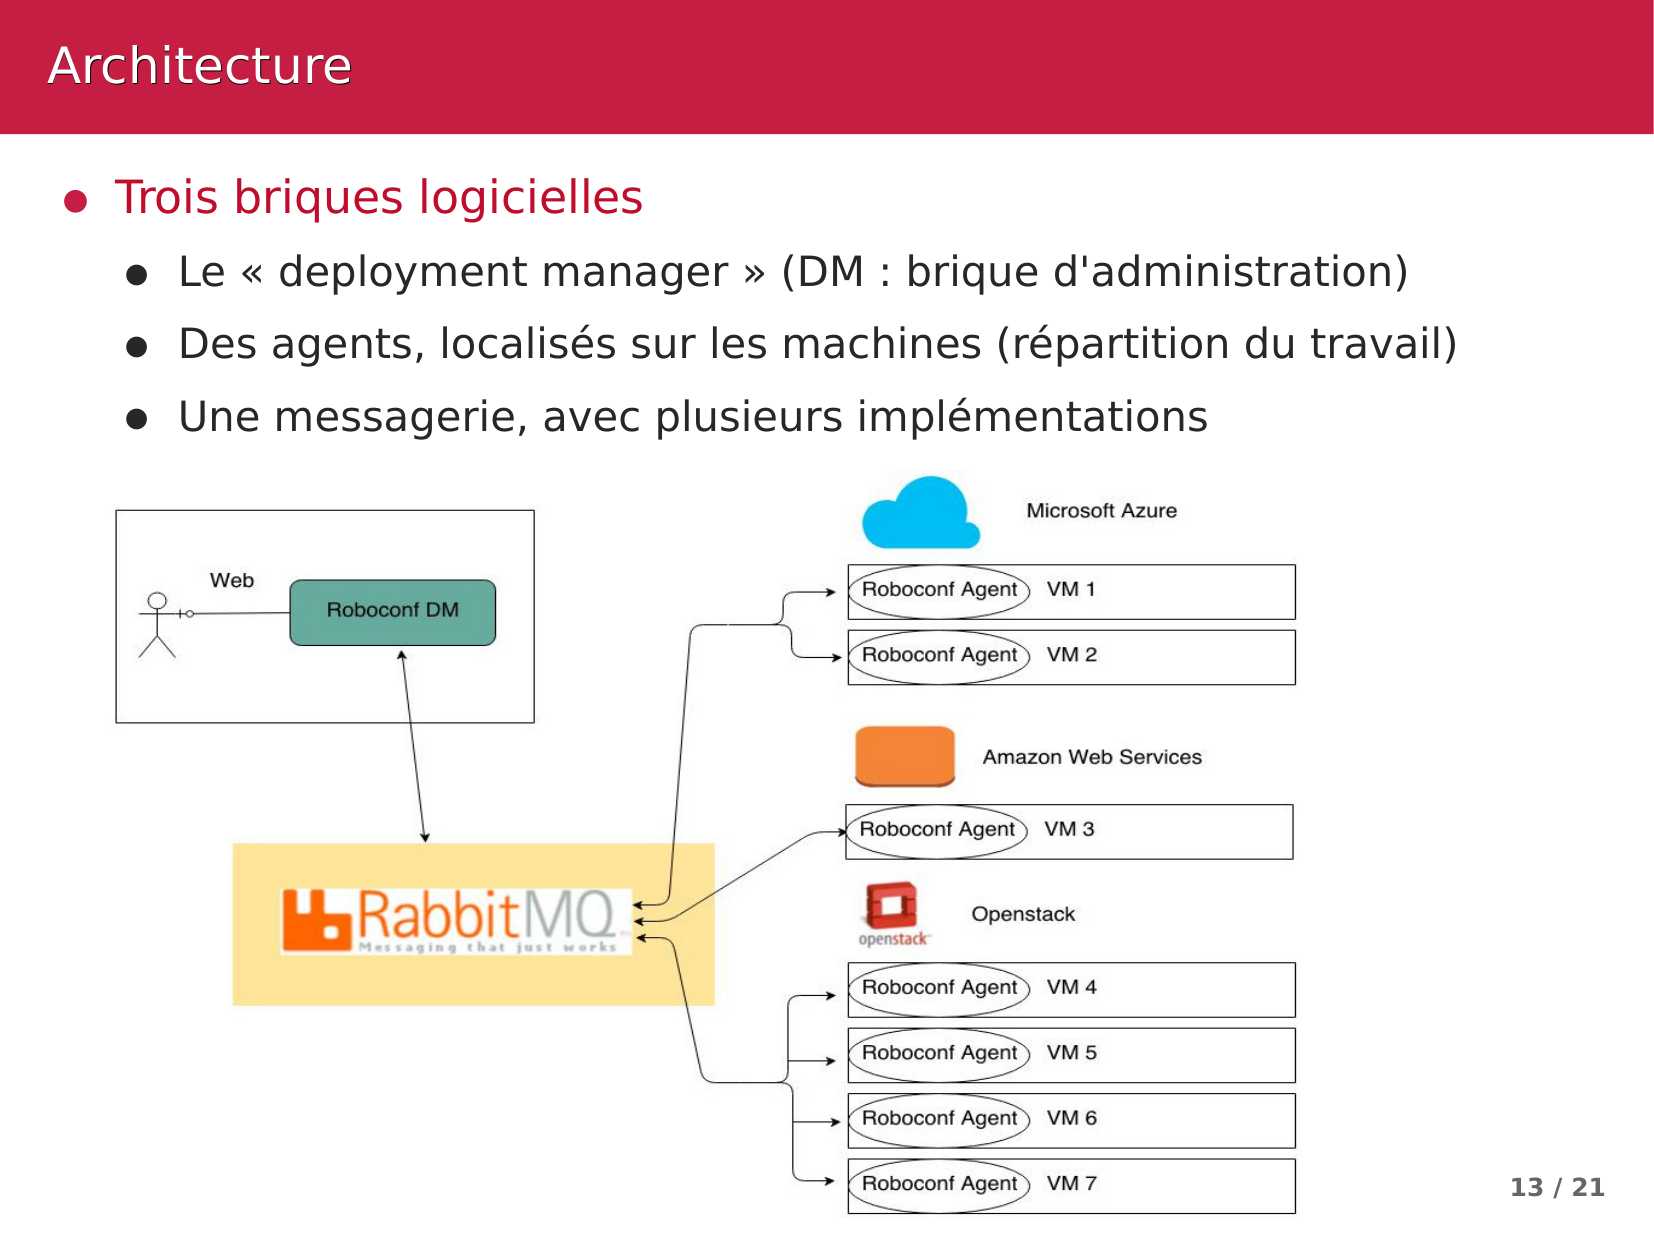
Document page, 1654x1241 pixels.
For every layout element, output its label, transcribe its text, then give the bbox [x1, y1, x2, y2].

list Trois briques logicielles Le « deployment manager » (DM : brique d'administration) Des agents, localisés sur les machines (répartition du travail) Une messagerie, avec plusieurs implémentations [45, 171, 1606, 1117]
picture [54, 452, 1359, 1237]
title Architecture [47, 7, 1624, 126]
